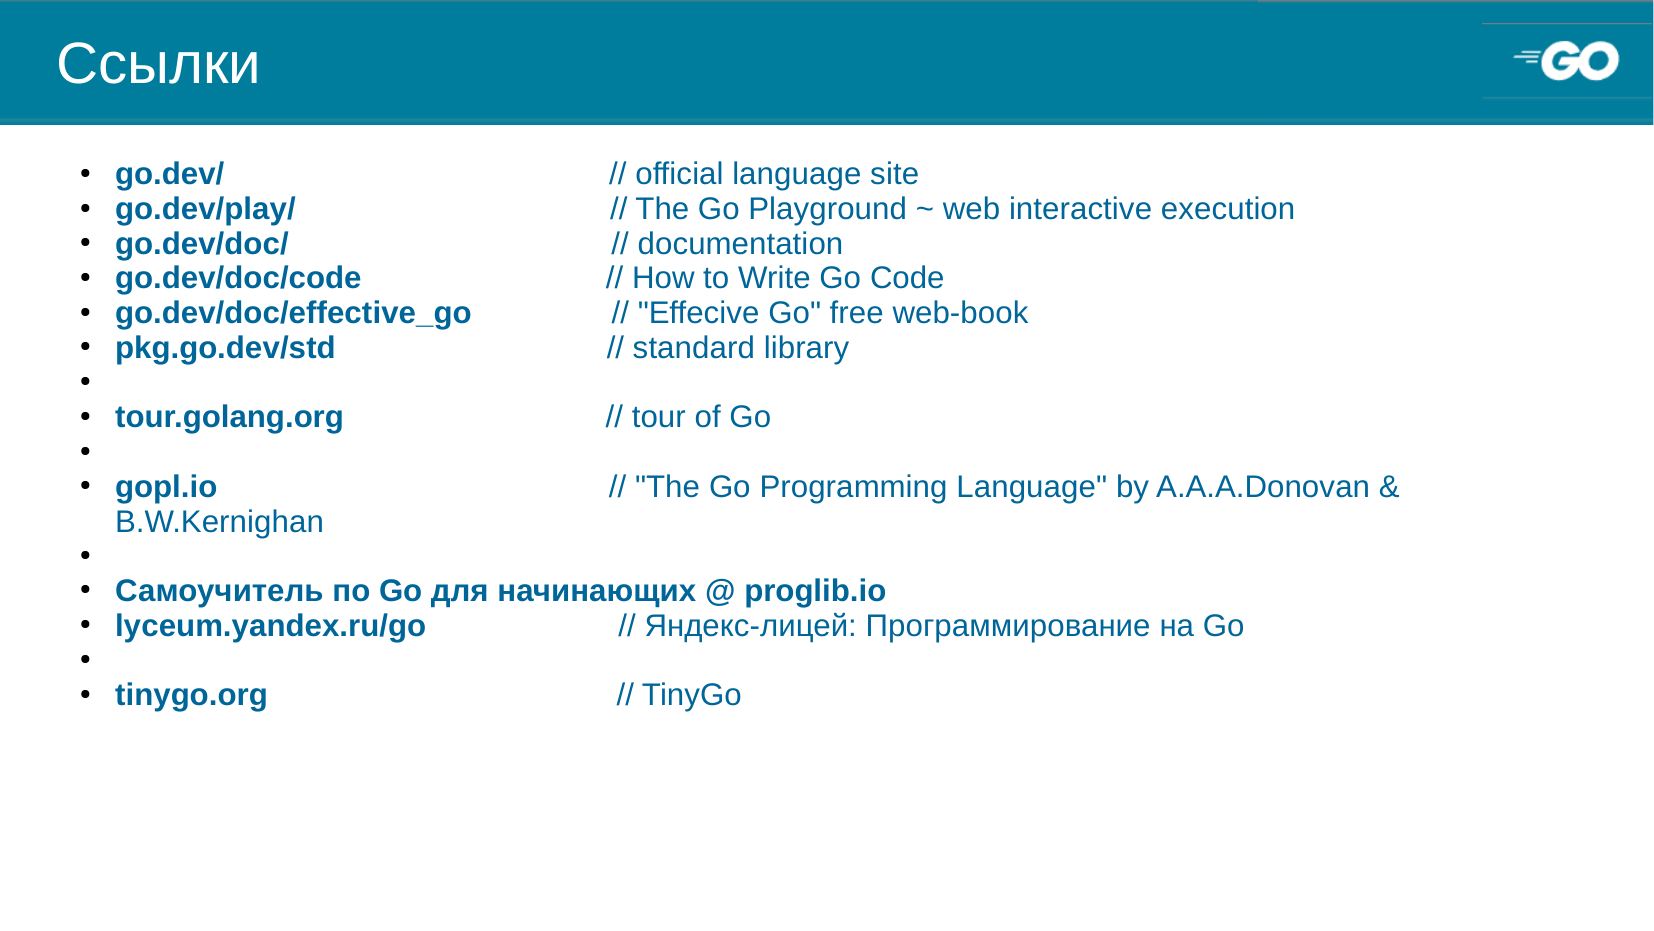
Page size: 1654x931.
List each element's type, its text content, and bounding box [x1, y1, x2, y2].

text_box go.dev/ // official language site go.dev/play/ // The Go Playground ~ web interactive execution go.dev/doc/ // documentation go.dev/doc/code // How to Write Go Code go.dev/doc/effective_go // "Effecive Go" free web-book pkg.go.dev/std // standard library tour.golang.org // tour of Go gopl.io // "The Go Programming Language" by A.A.A.Donovan & B.W.Kernighan Самоучитель по Go для начинающих @ proglib.io lyceum.yandex.ru/go // Яндекс-лицей: Программирование на Go tinygo.org // TinyGo [64, 149, 1607, 886]
text_box Ссылки [41, 23, 1495, 104]
picture [1542, 41, 1619, 81]
